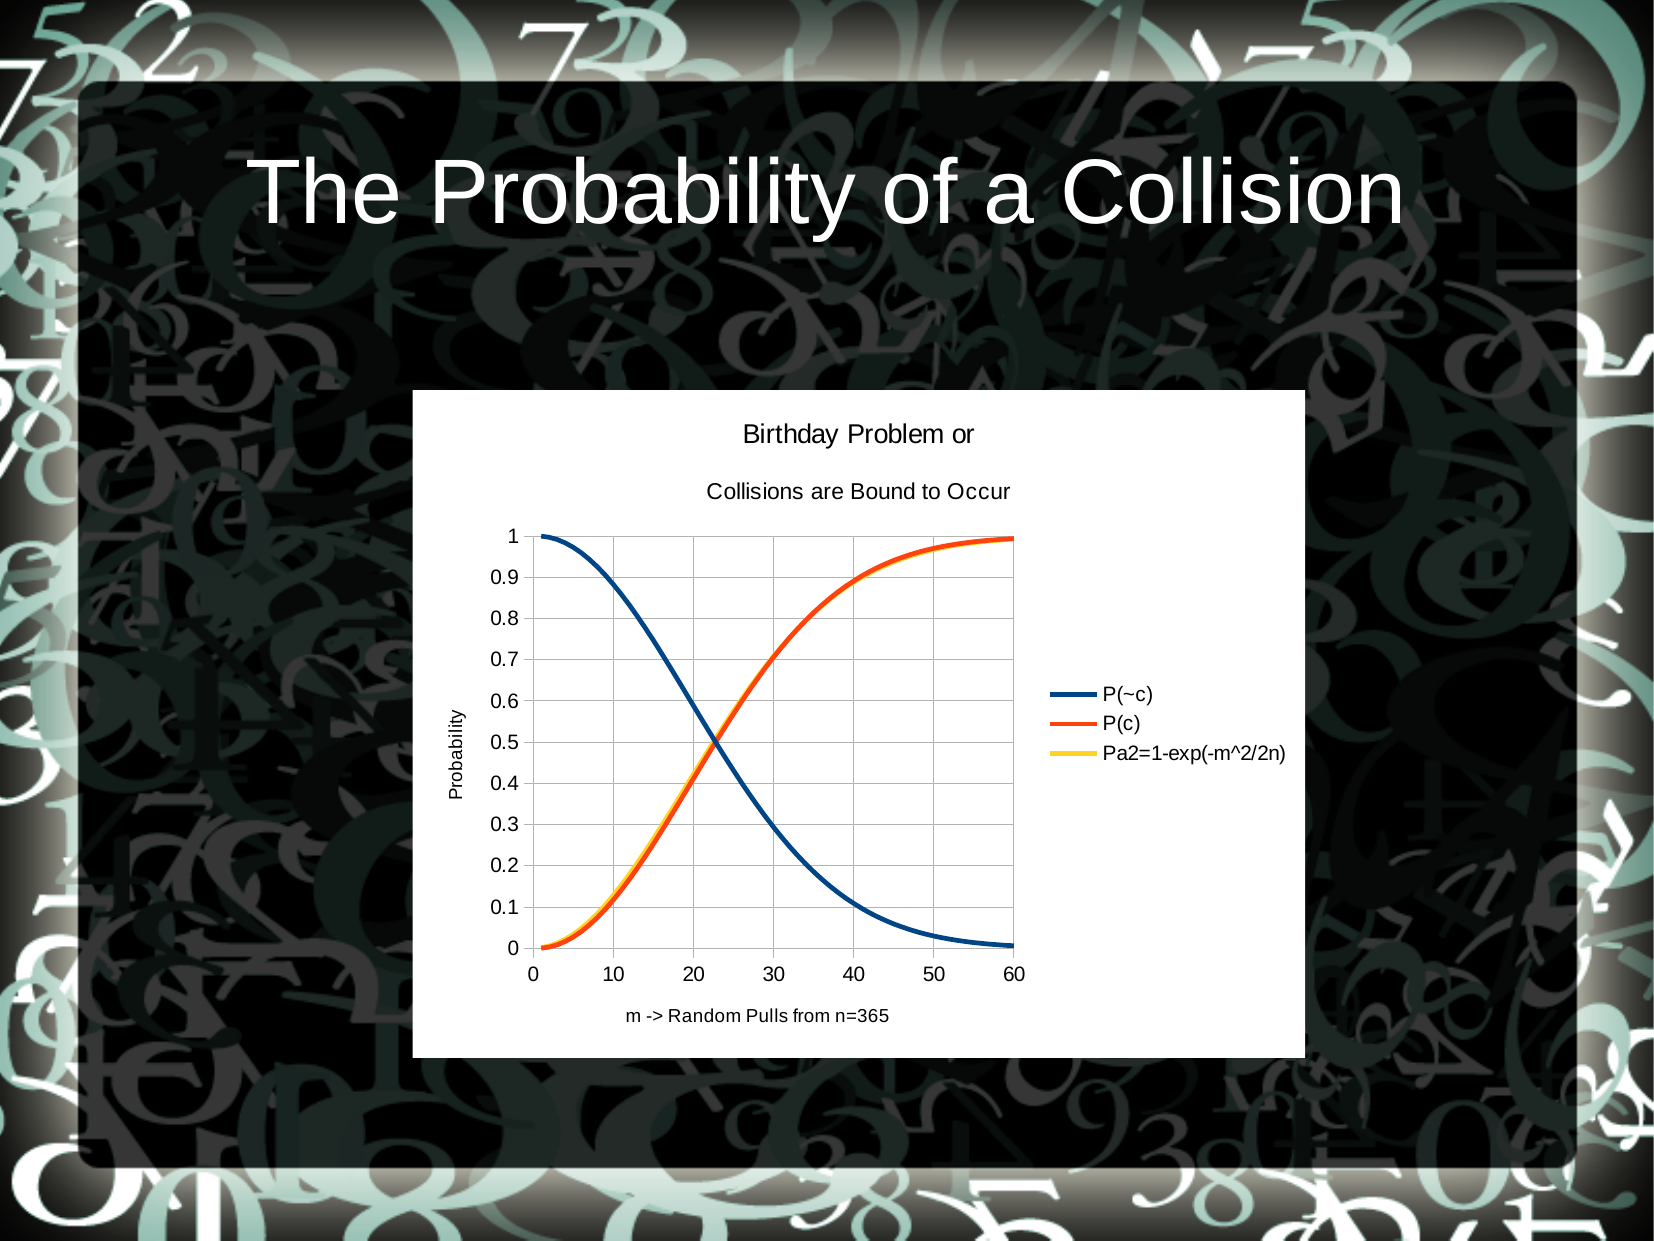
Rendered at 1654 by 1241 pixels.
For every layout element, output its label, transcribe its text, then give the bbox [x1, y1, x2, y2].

picture [0, 0, 1654, 1241]
title The Probability of a Collision [82, 88, 1571, 296]
chart [412, 390, 1306, 1058]
